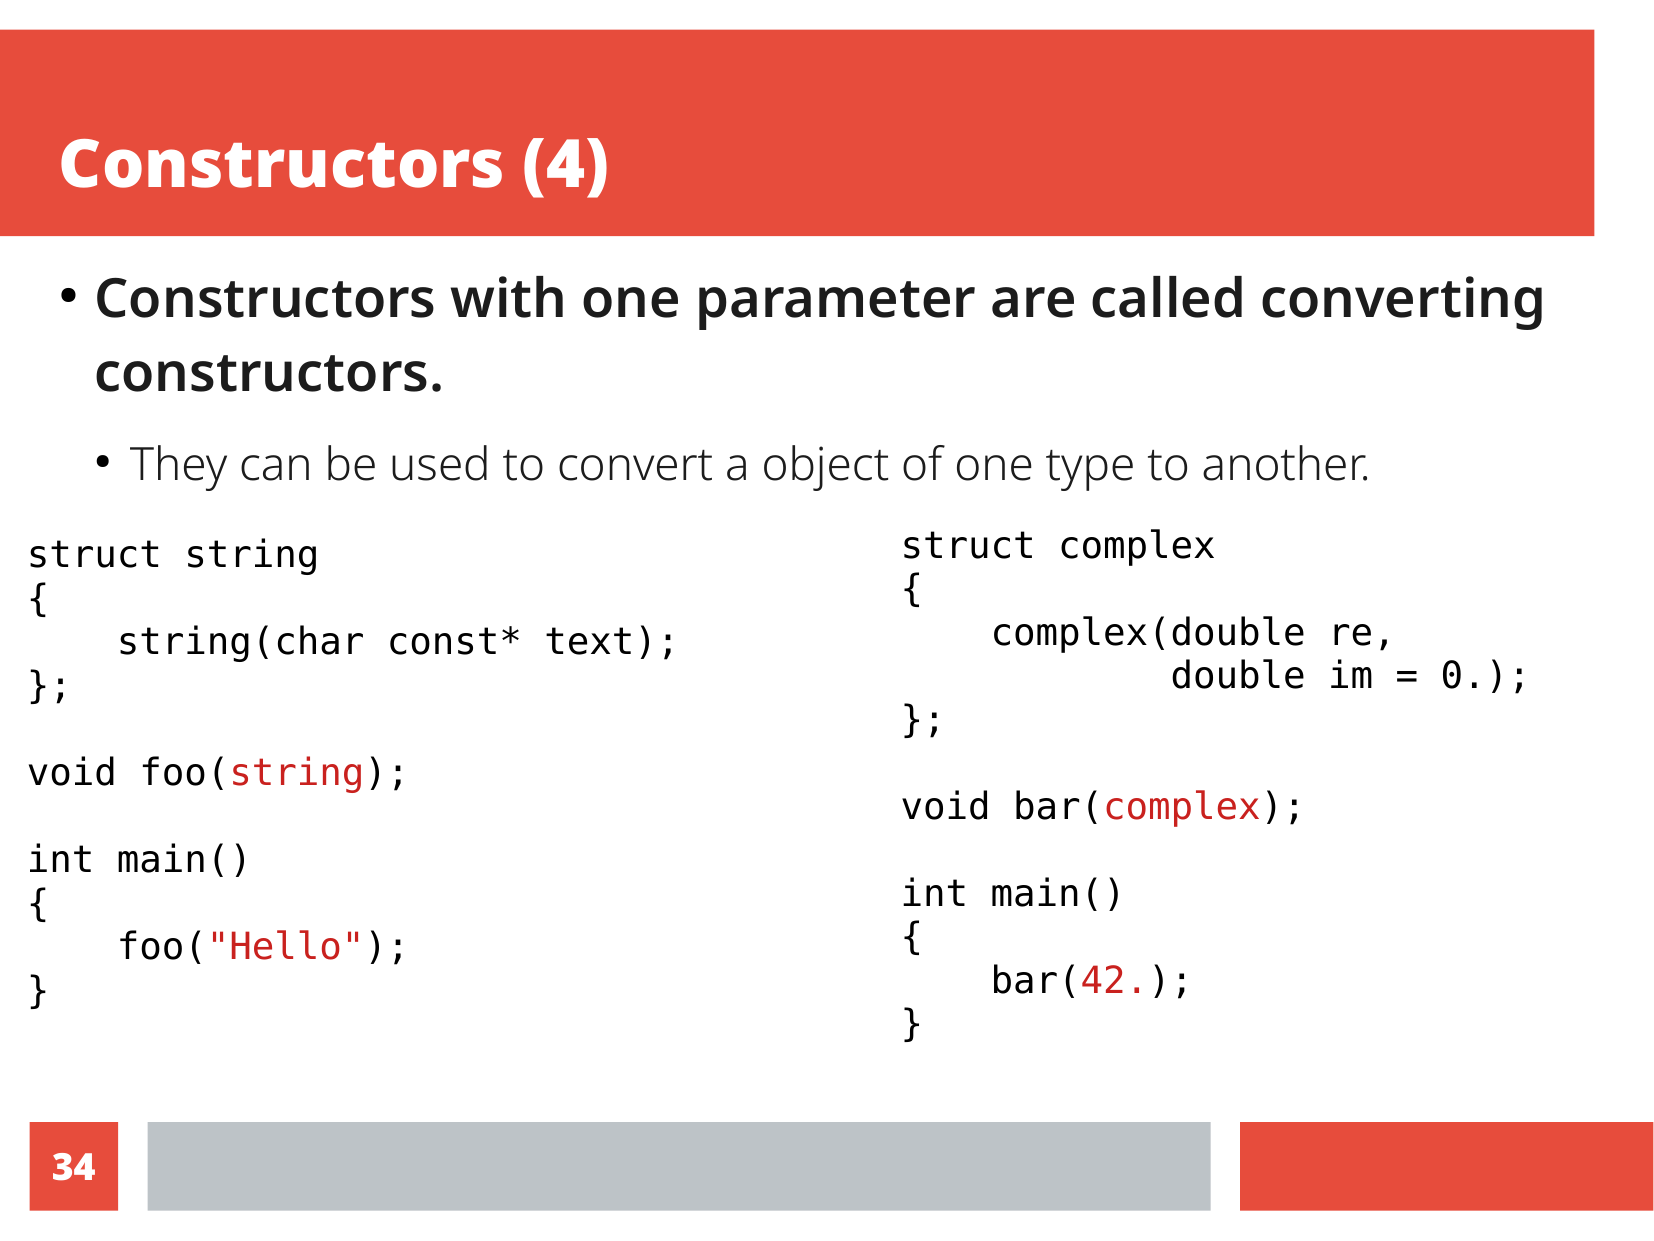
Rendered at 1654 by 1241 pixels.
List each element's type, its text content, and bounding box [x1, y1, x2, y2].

list Constructors with one parameter are called converting constructors. They can be used to convert a object of one type to another. [59, 259, 1607, 1028]
text_box struct complex { complex(double re, double im = 0.); }; void bar(complex); int main() { bar(42.); } [885, 515, 1583, 1054]
text_box struct string { string(char const* text); }; void foo(string); int main() { foo("Hello"); } [12, 525, 792, 1063]
title Constructors (4) [59, 59, 1595, 207]
